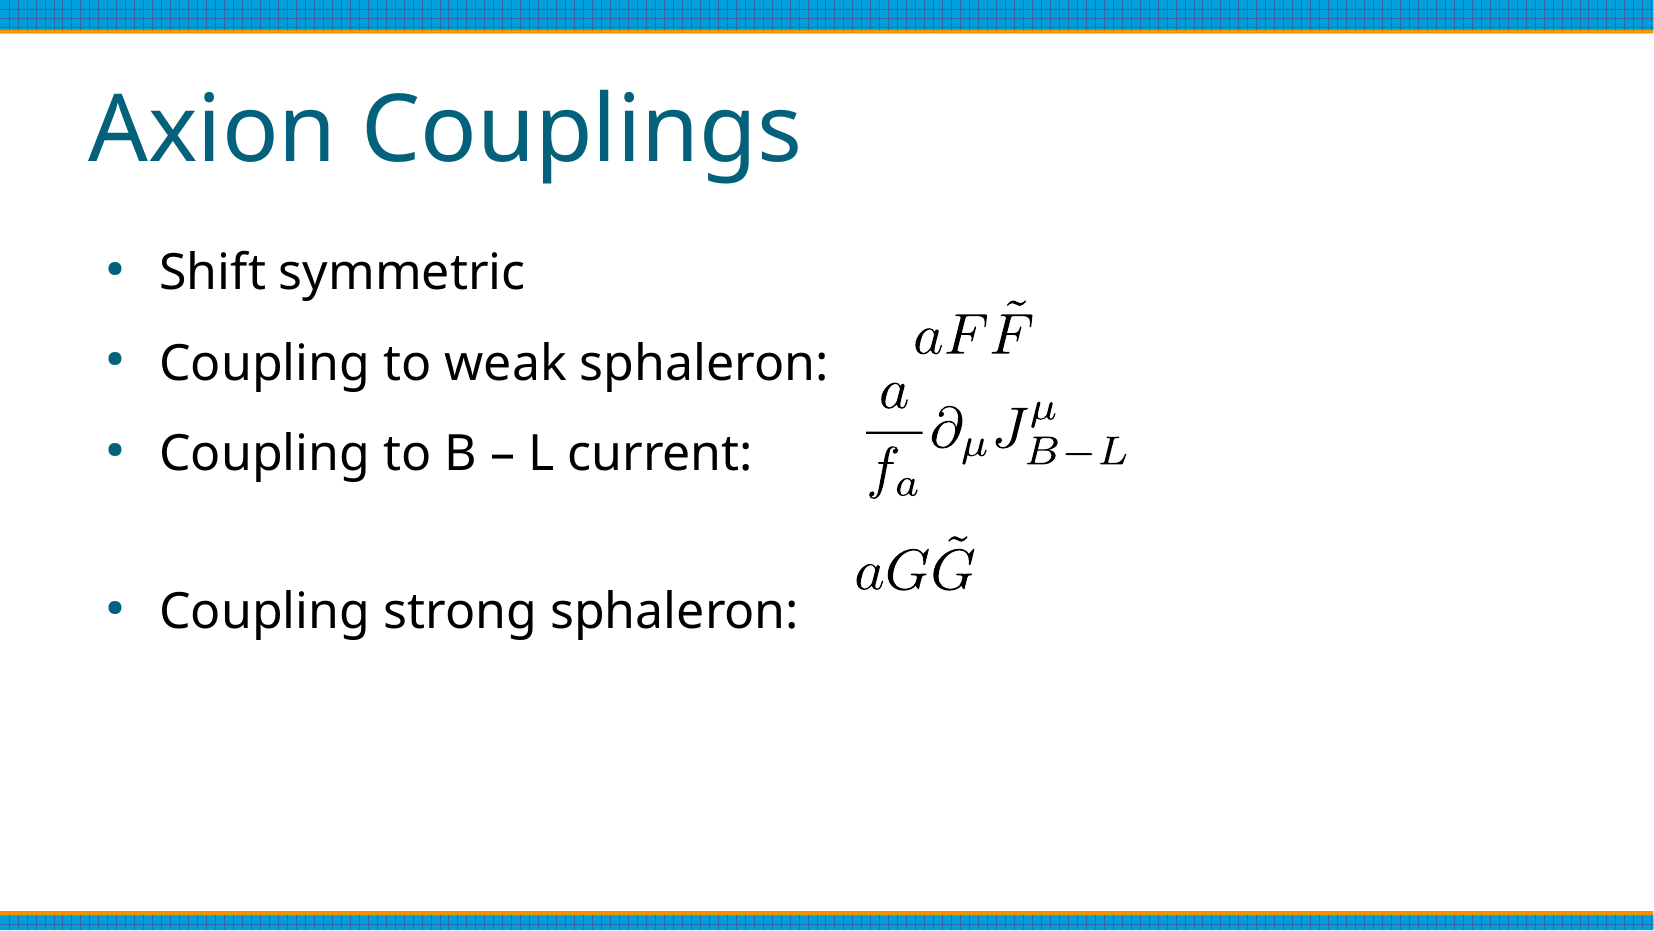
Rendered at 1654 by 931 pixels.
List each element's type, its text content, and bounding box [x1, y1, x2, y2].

text_box [866, 382, 1127, 499]
title Axion Couplings [88, 44, 1565, 207]
text_box [915, 300, 1033, 355]
list Shift symmetric Coupling to weak sphaleron: Coupling to B – L current: Coupling strong sphaleron: [88, 236, 1565, 901]
text_box [856, 536, 975, 591]
